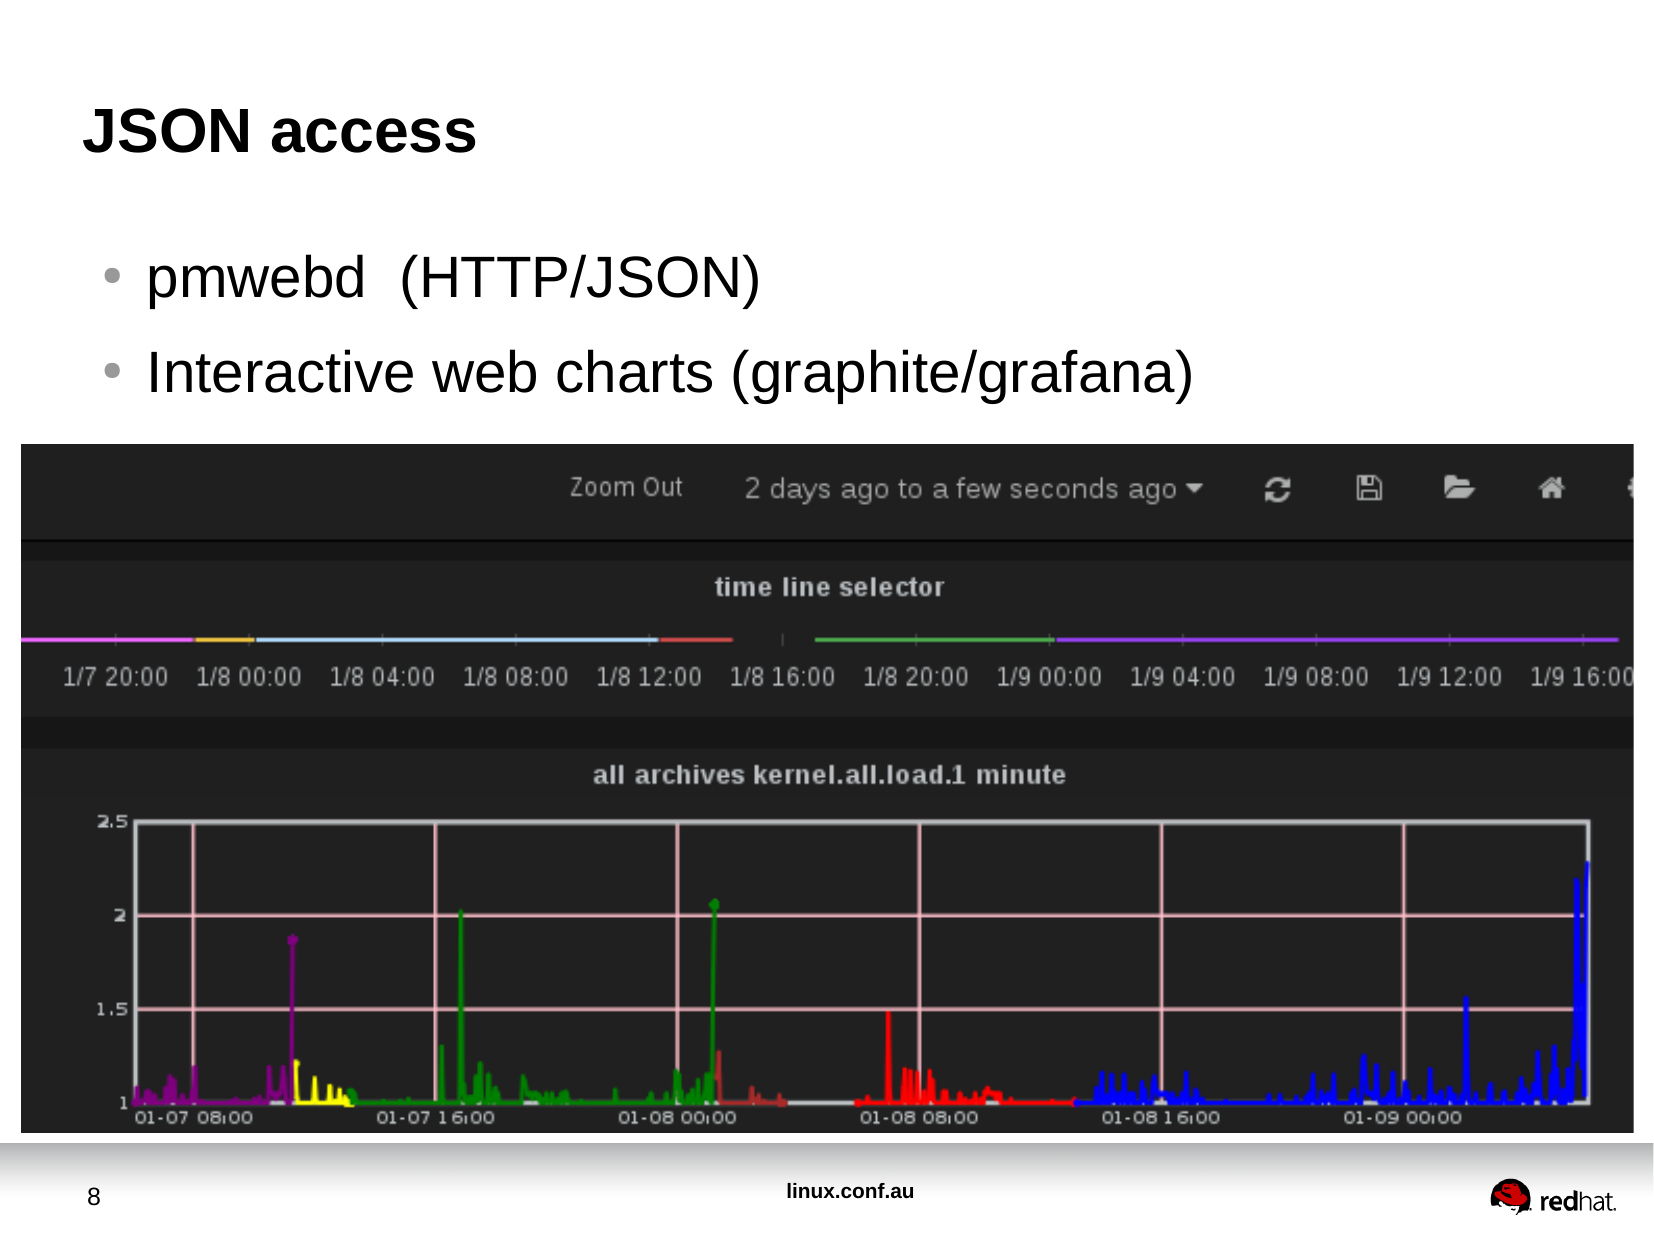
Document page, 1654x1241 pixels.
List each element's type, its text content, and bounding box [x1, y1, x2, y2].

picture [0, 1143, 1654, 1241]
list [21, 444, 1634, 1133]
title JSON access [82, 37, 1571, 226]
list pmwebd (HTTP/JSON) Interactive web charts (graphite/grafana) [86, 244, 1576, 444]
